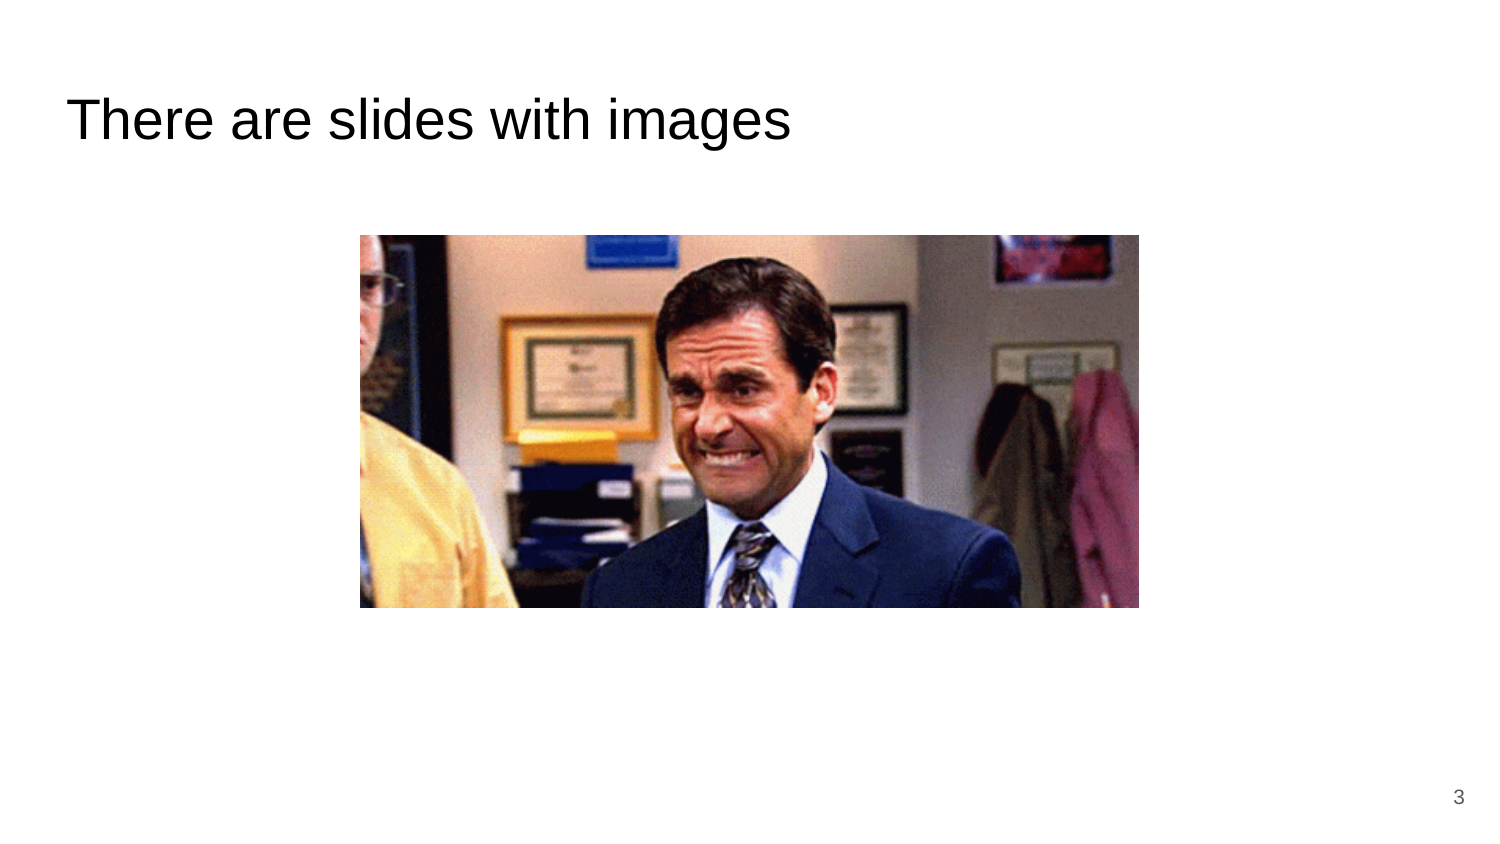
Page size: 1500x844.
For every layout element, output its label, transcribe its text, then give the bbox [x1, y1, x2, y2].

picture [360, 235, 1139, 608]
slide_number <number> [1389, 764, 1480, 830]
title There are slides with images [51, 72, 1449, 167]
